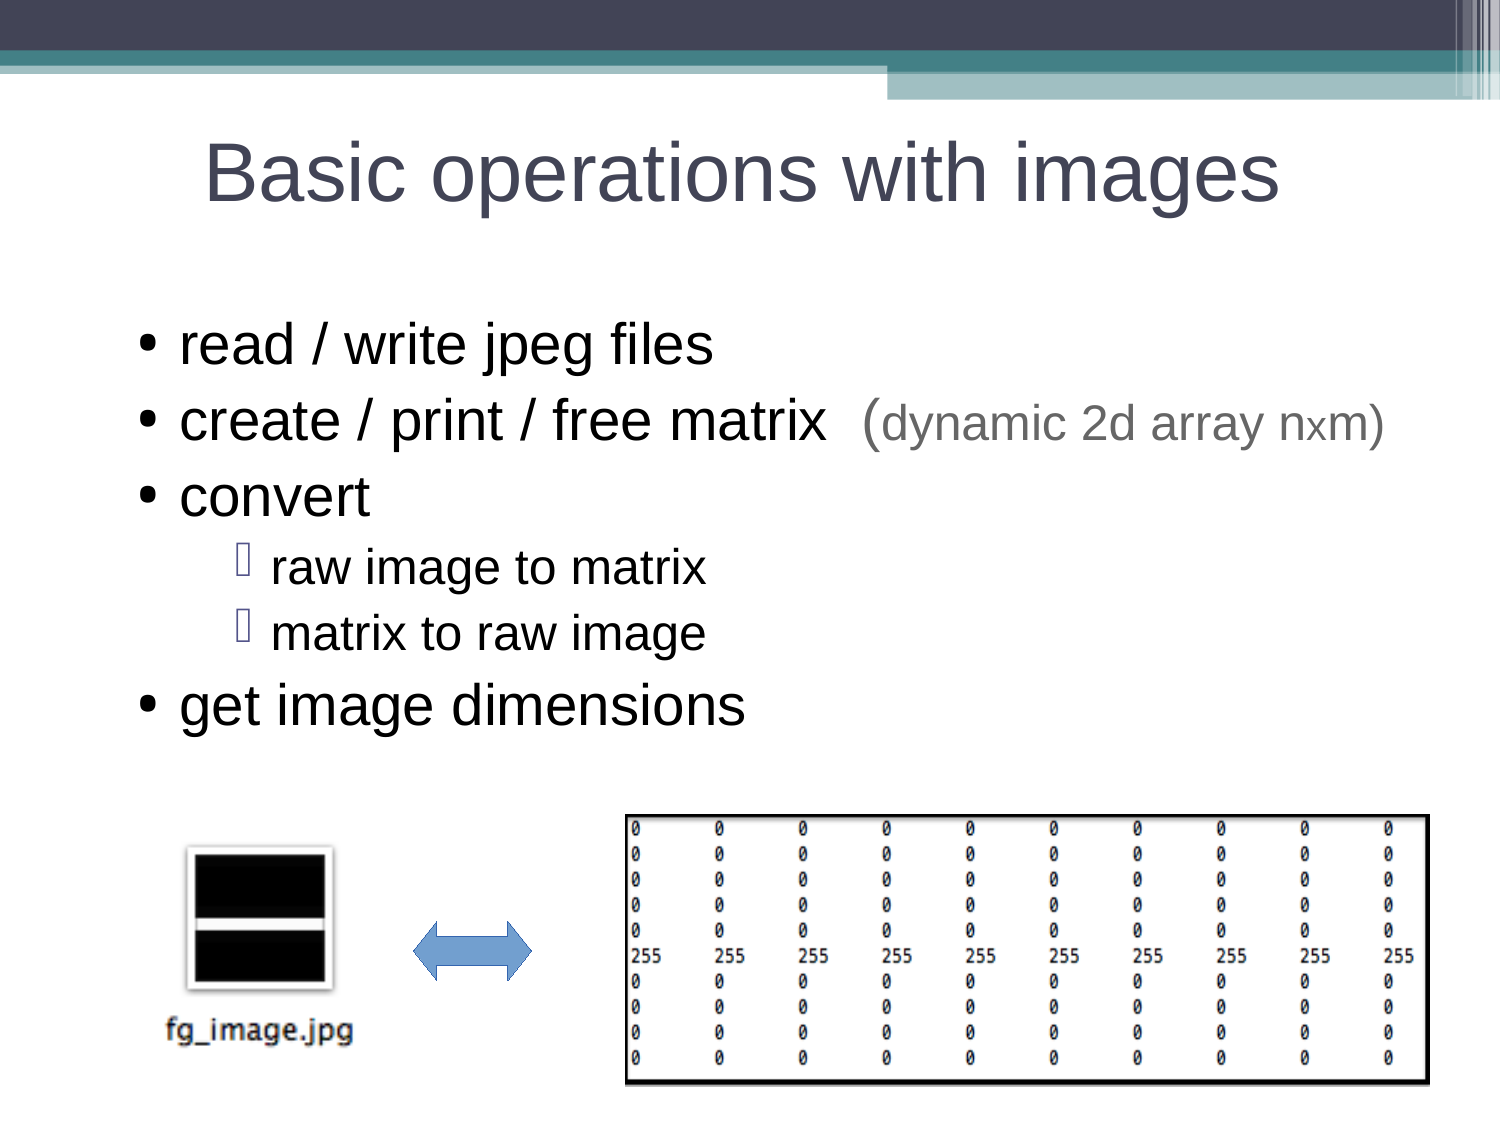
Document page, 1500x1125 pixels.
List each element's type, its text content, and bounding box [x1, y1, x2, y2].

picture [141, 826, 378, 1063]
list read / write jpeg files create / print / free matrix (dynamic 2d array nxm) convert raw image to matrix matrix to raw image get image dimensions [104, 298, 1404, 764]
title Basic operations with images [67, 87, 1418, 249]
picture [625, 814, 1430, 1087]
text_box [413, 921, 532, 981]
